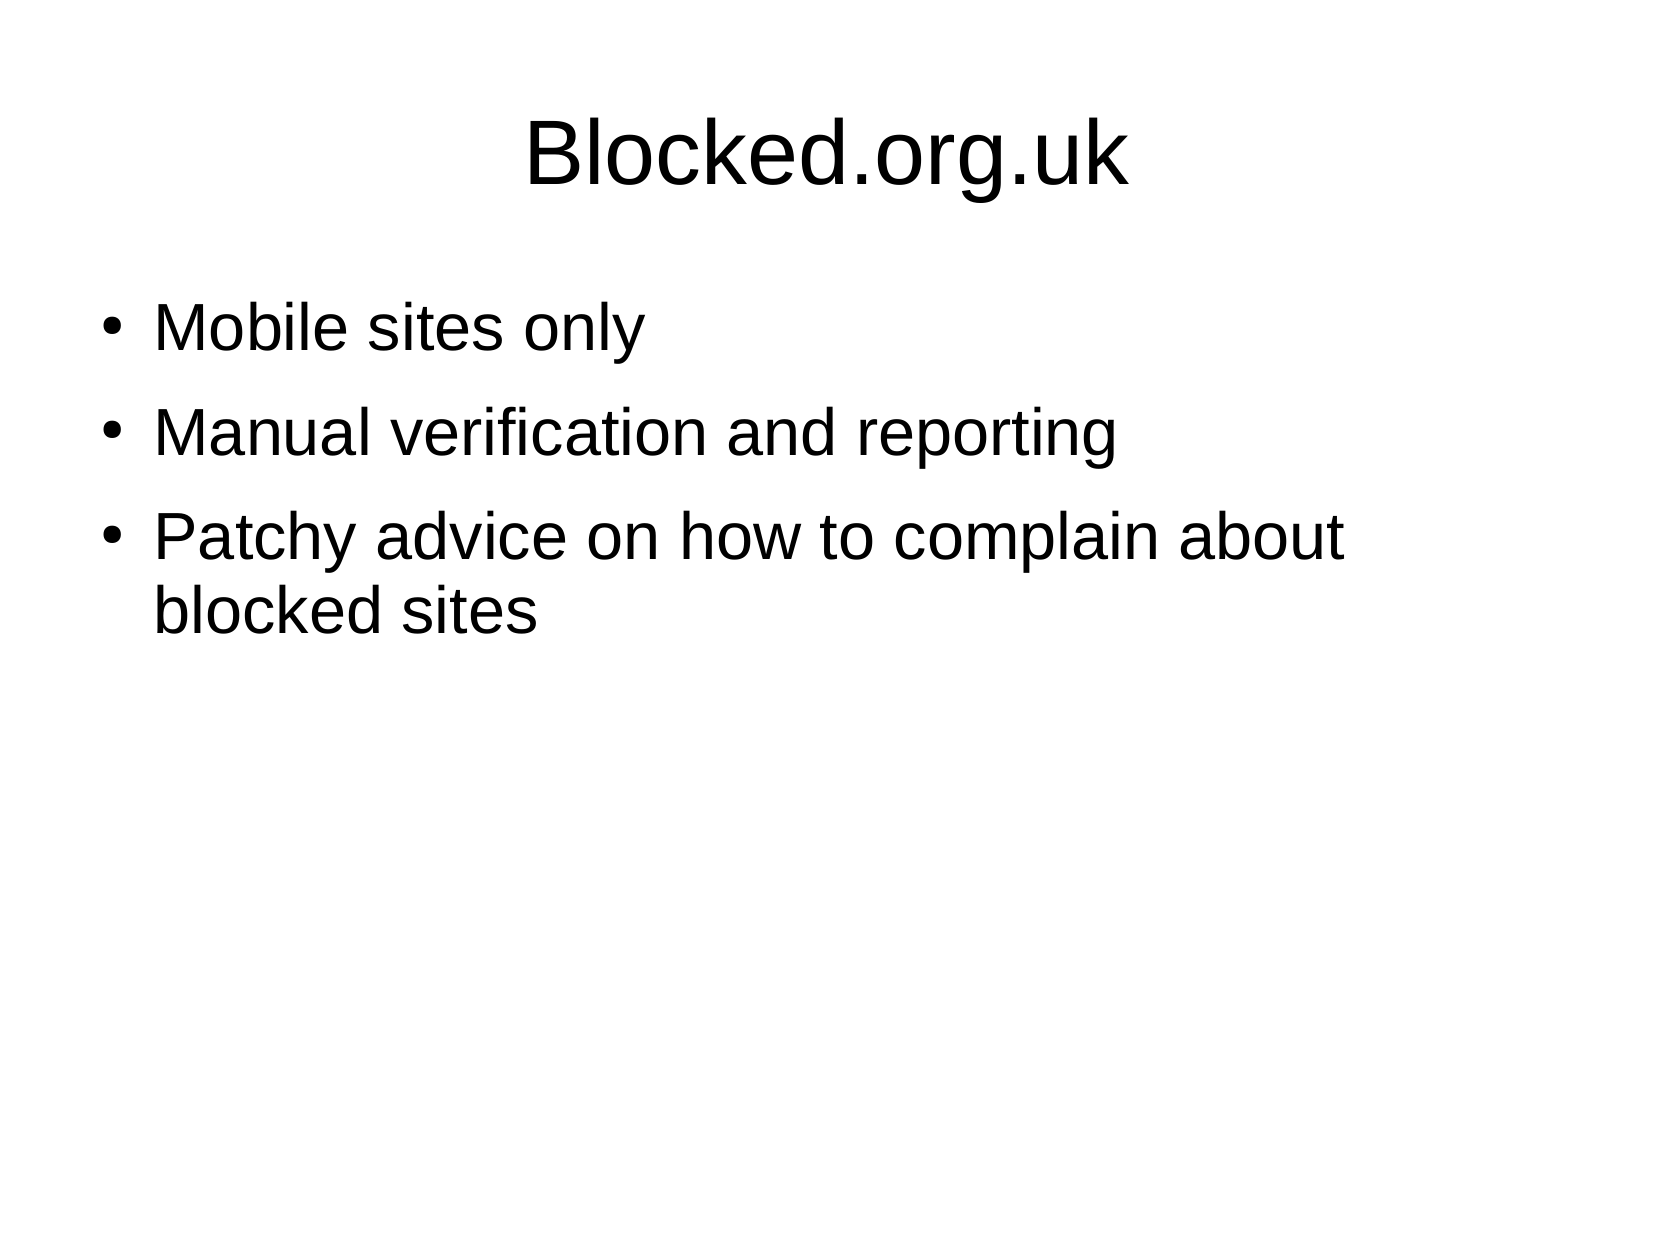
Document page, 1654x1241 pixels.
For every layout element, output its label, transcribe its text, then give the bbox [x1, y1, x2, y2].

title Blocked.org.uk [82, 49, 1571, 257]
list Mobile sites only Manual verification and reporting Patchy advice on how to complain about blocked sites [82, 290, 1571, 1010]
